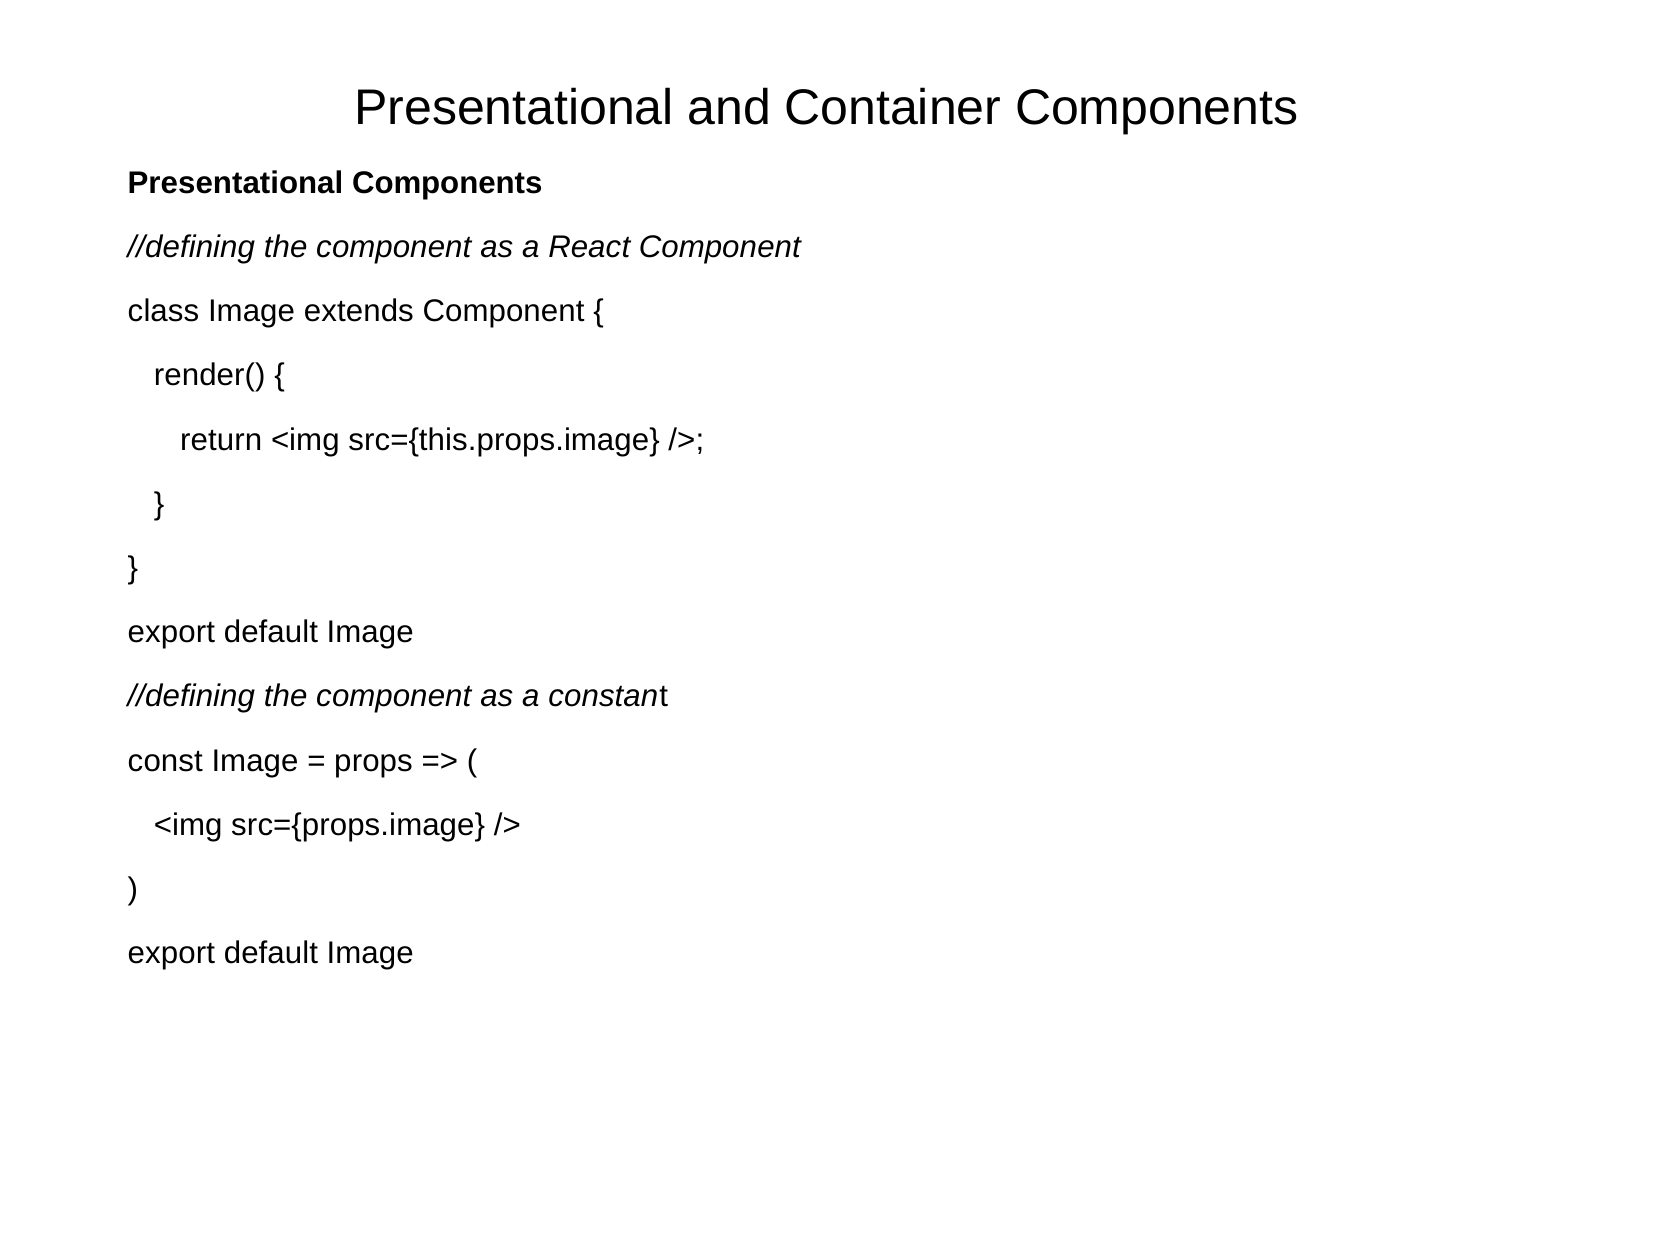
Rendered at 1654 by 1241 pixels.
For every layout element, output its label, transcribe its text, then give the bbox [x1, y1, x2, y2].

title Presentational and Container Components [82, 49, 1571, 166]
list Presentational Components //defining the component as a React Component class Image extends Component { render() { return <img src={this.props.image} />; } } export default Image //defining the component as a constant const Image = props => ( <img src={props.image} /> ) export default Image [56, 165, 1546, 1241]
